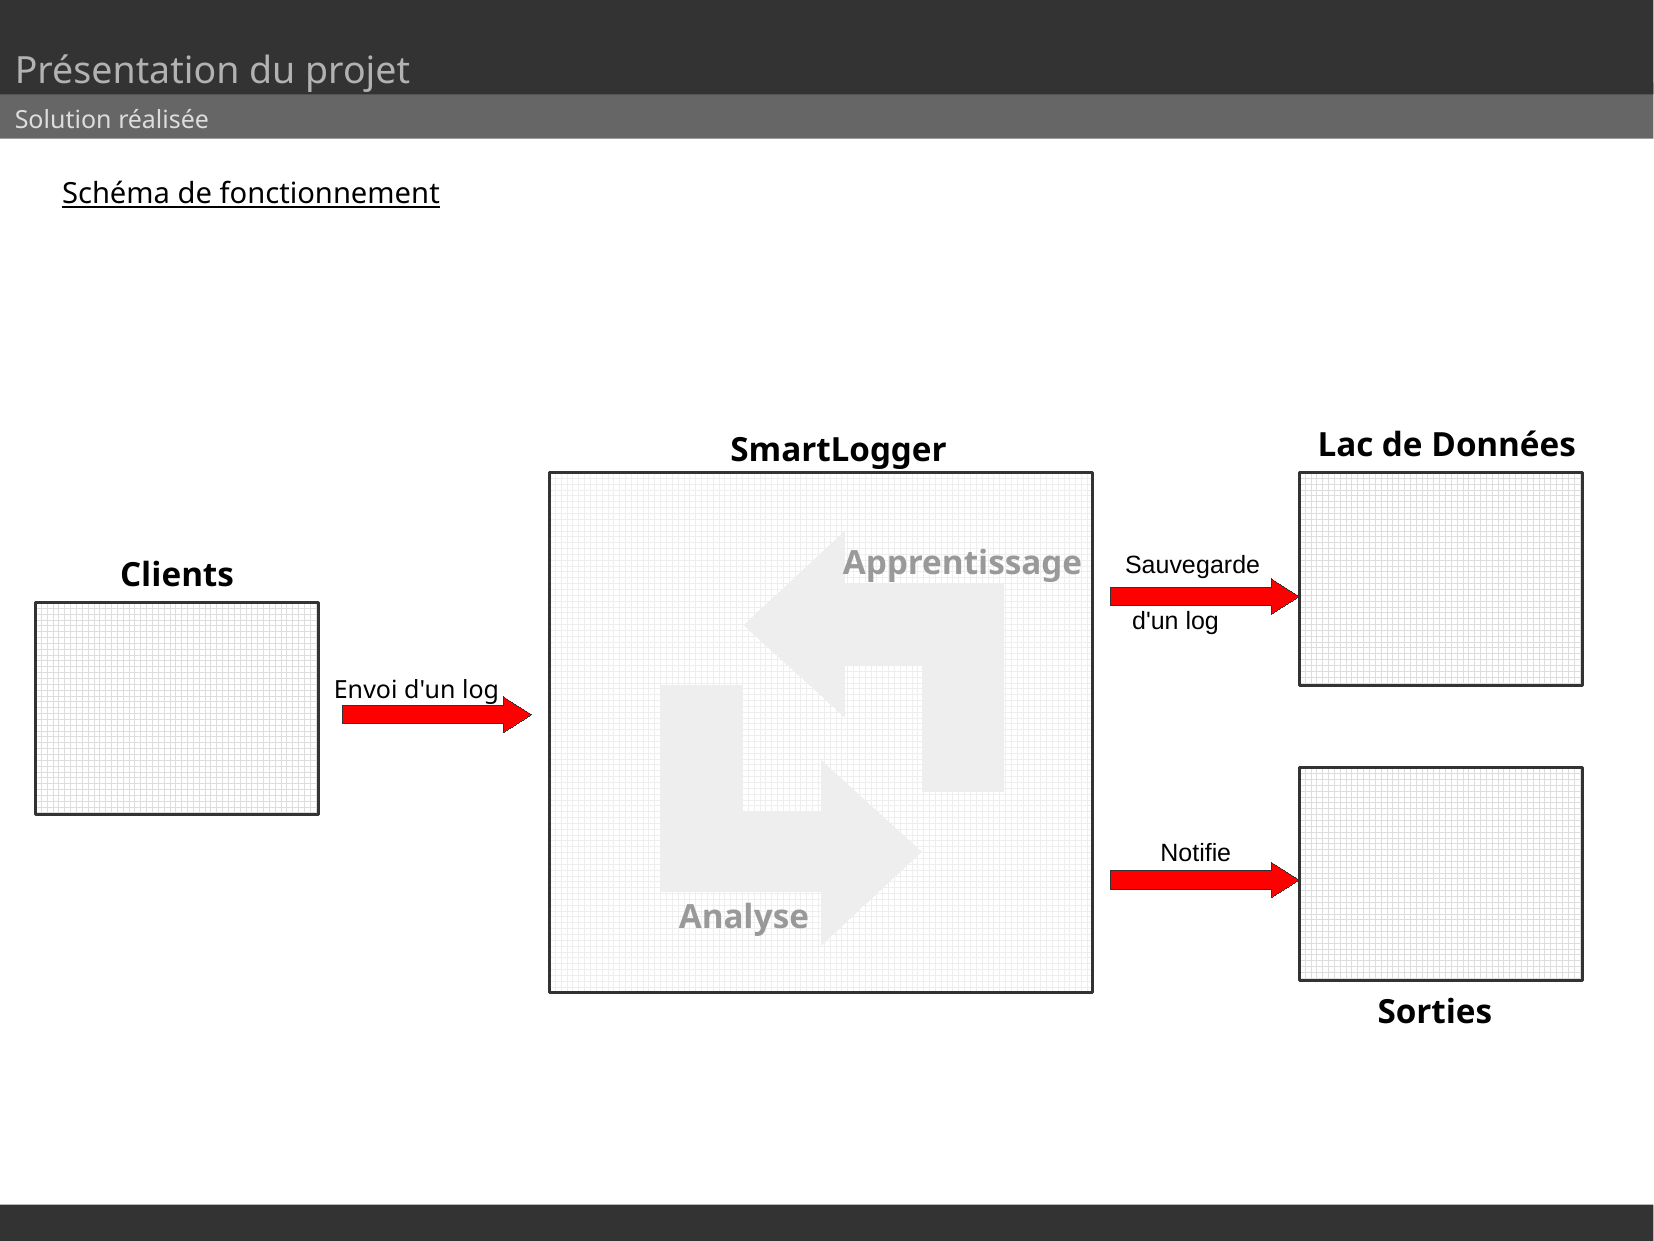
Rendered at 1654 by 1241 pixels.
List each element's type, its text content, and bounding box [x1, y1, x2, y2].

text_box Notifie [1145, 831, 1252, 875]
text_box Schéma de fonctionnement [47, 165, 567, 249]
text_box Lac de Données [1263, 413, 1630, 506]
text_box [35, 602, 319, 815]
text_box Présentation du projet [0, 35, 650, 94]
text_box Clients [23, 543, 331, 598]
text_box Solution réalisée [0, 94, 1654, 139]
text_box [1282, 506, 1583, 686]
text_box Analyse [614, 885, 875, 952]
text_box [0, 1204, 1654, 1241]
text_box Envoi d'un log [319, 664, 544, 738]
text_box [549, 472, 1093, 993]
text_box [342, 696, 532, 733]
text_box Apprentissage [803, 531, 1123, 626]
text_box Sorties [1251, 980, 1619, 1073]
text_box [0, 0, 1654, 94]
text_box Sauvegarde d'un log [1110, 543, 1282, 643]
text_box SmartLogger [566, 418, 1111, 473]
text_box [1110, 767, 1583, 980]
